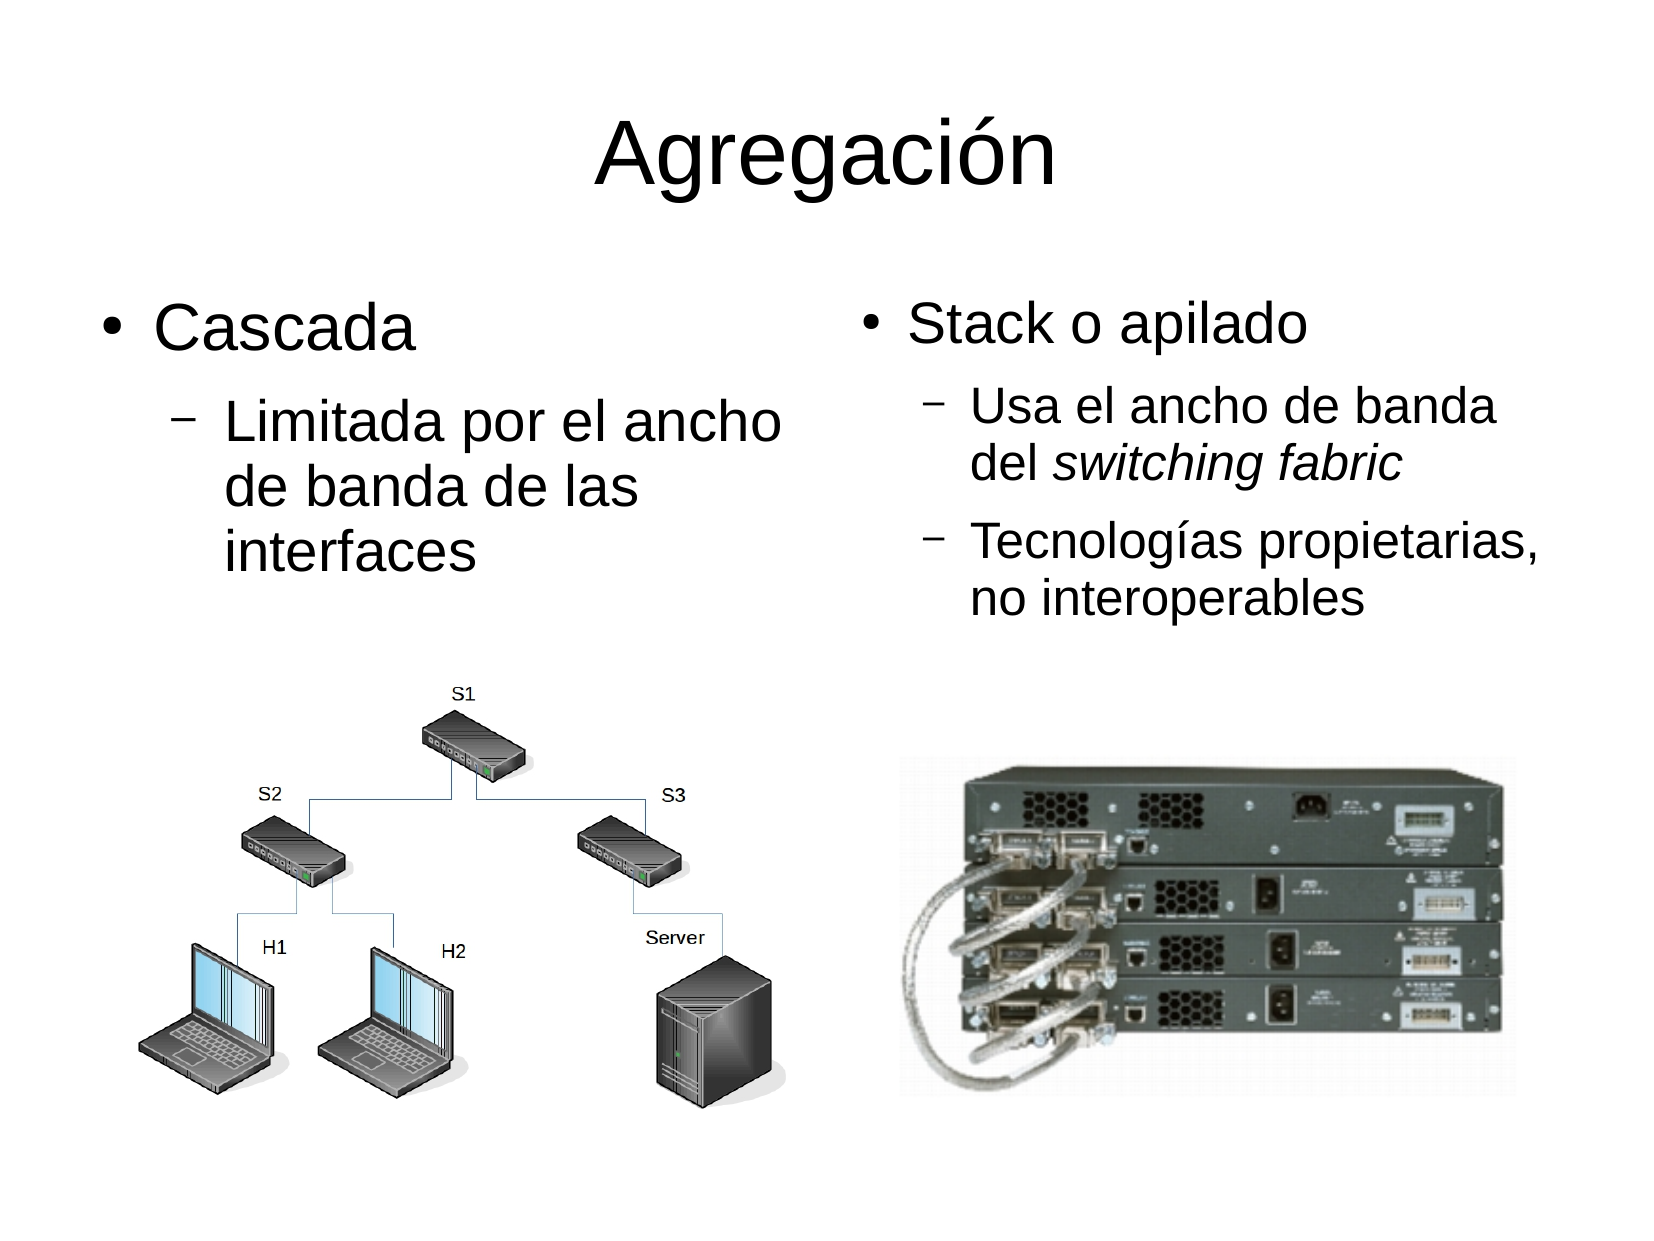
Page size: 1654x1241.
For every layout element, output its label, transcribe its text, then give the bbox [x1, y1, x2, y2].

list Stack o apilado Usa el ancho de banda del switching fabric Tecnologías propietarias, no interoperables [845, 290, 1572, 634]
picture [138, 679, 786, 1109]
list Cascada Limitada por el ancho de banda de las interfaces [82, 290, 809, 634]
picture [899, 754, 1518, 1098]
title Agregación [82, 49, 1571, 257]
